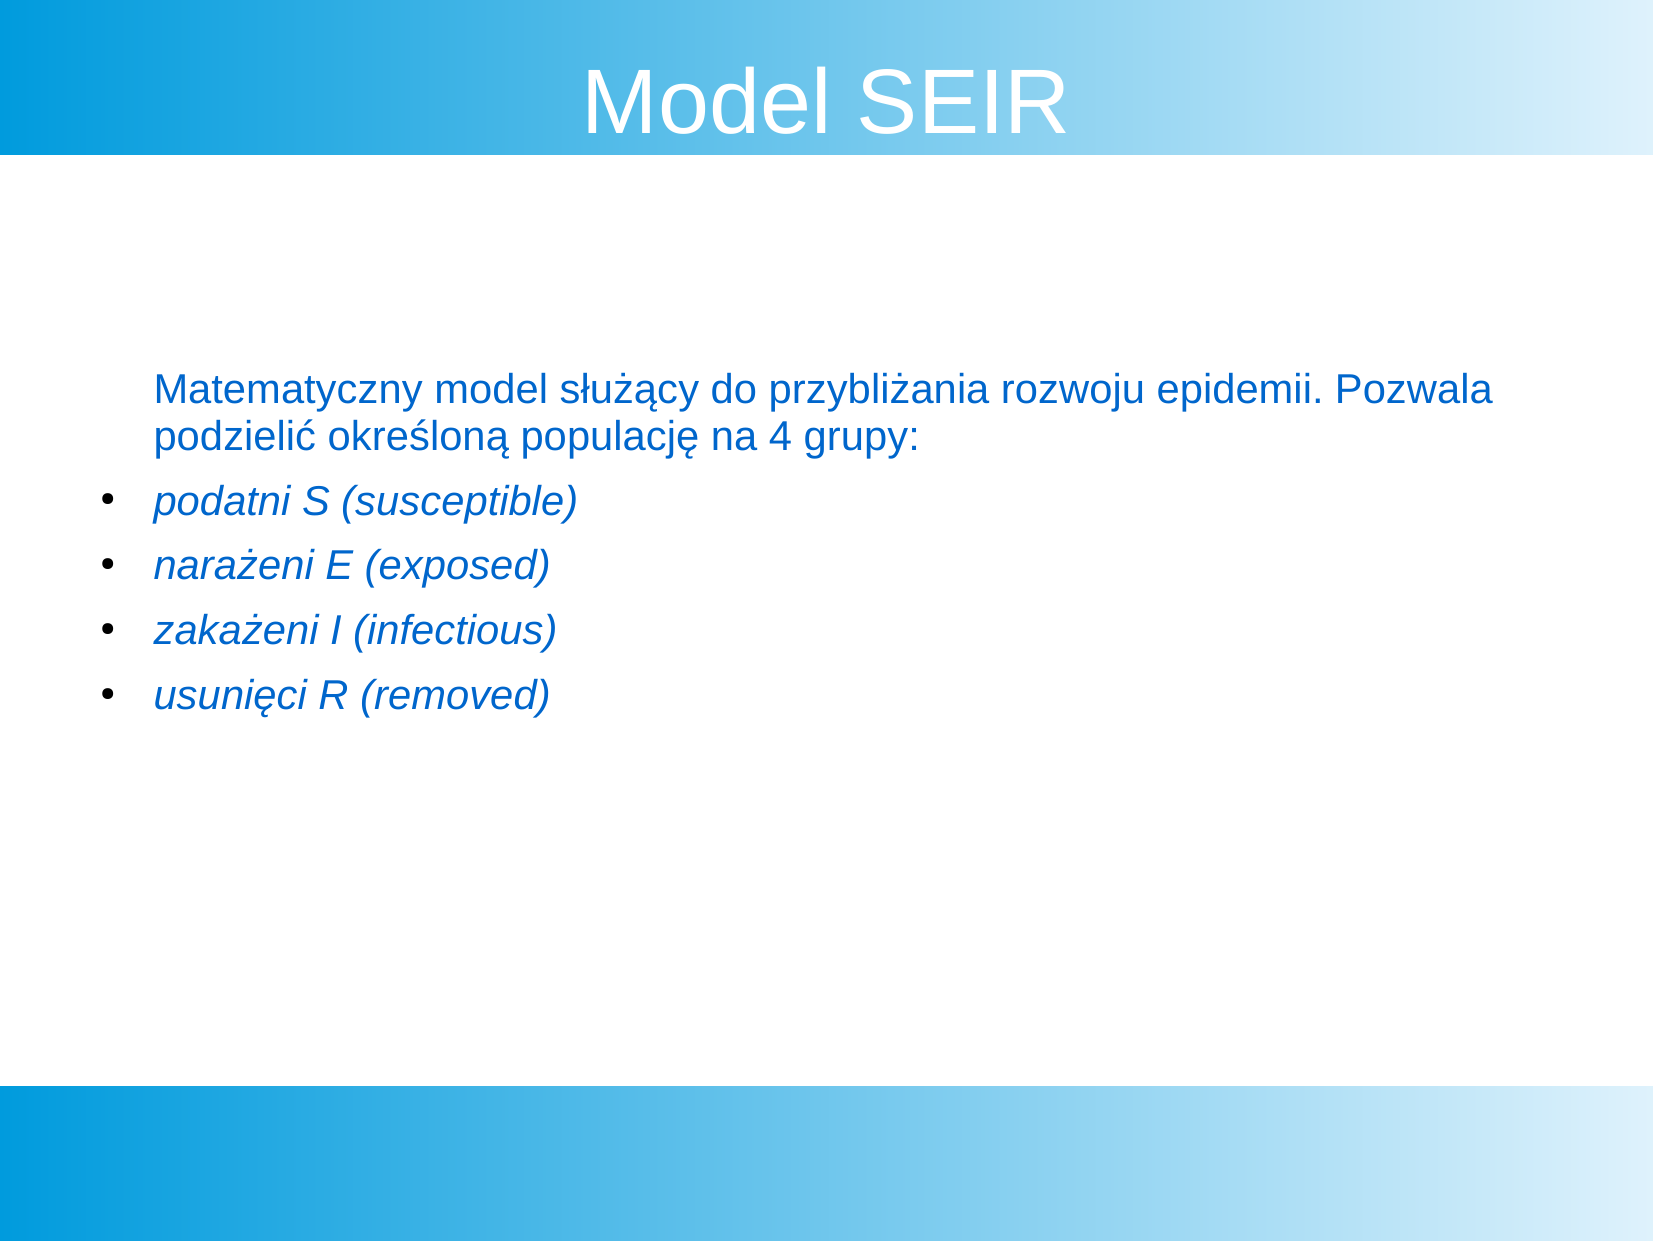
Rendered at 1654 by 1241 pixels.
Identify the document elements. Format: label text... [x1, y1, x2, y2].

list Matematyczny model służący do przybliżania rozwoju epidemii. Pozwala podzielić określoną populację na 4 grupy: podatni S (susceptible) narażeni E (exposed) zakażeni I (infectious) usunięci R (removed) [82, 366, 1571, 1010]
title Model SEIR [82, 49, 1571, 155]
